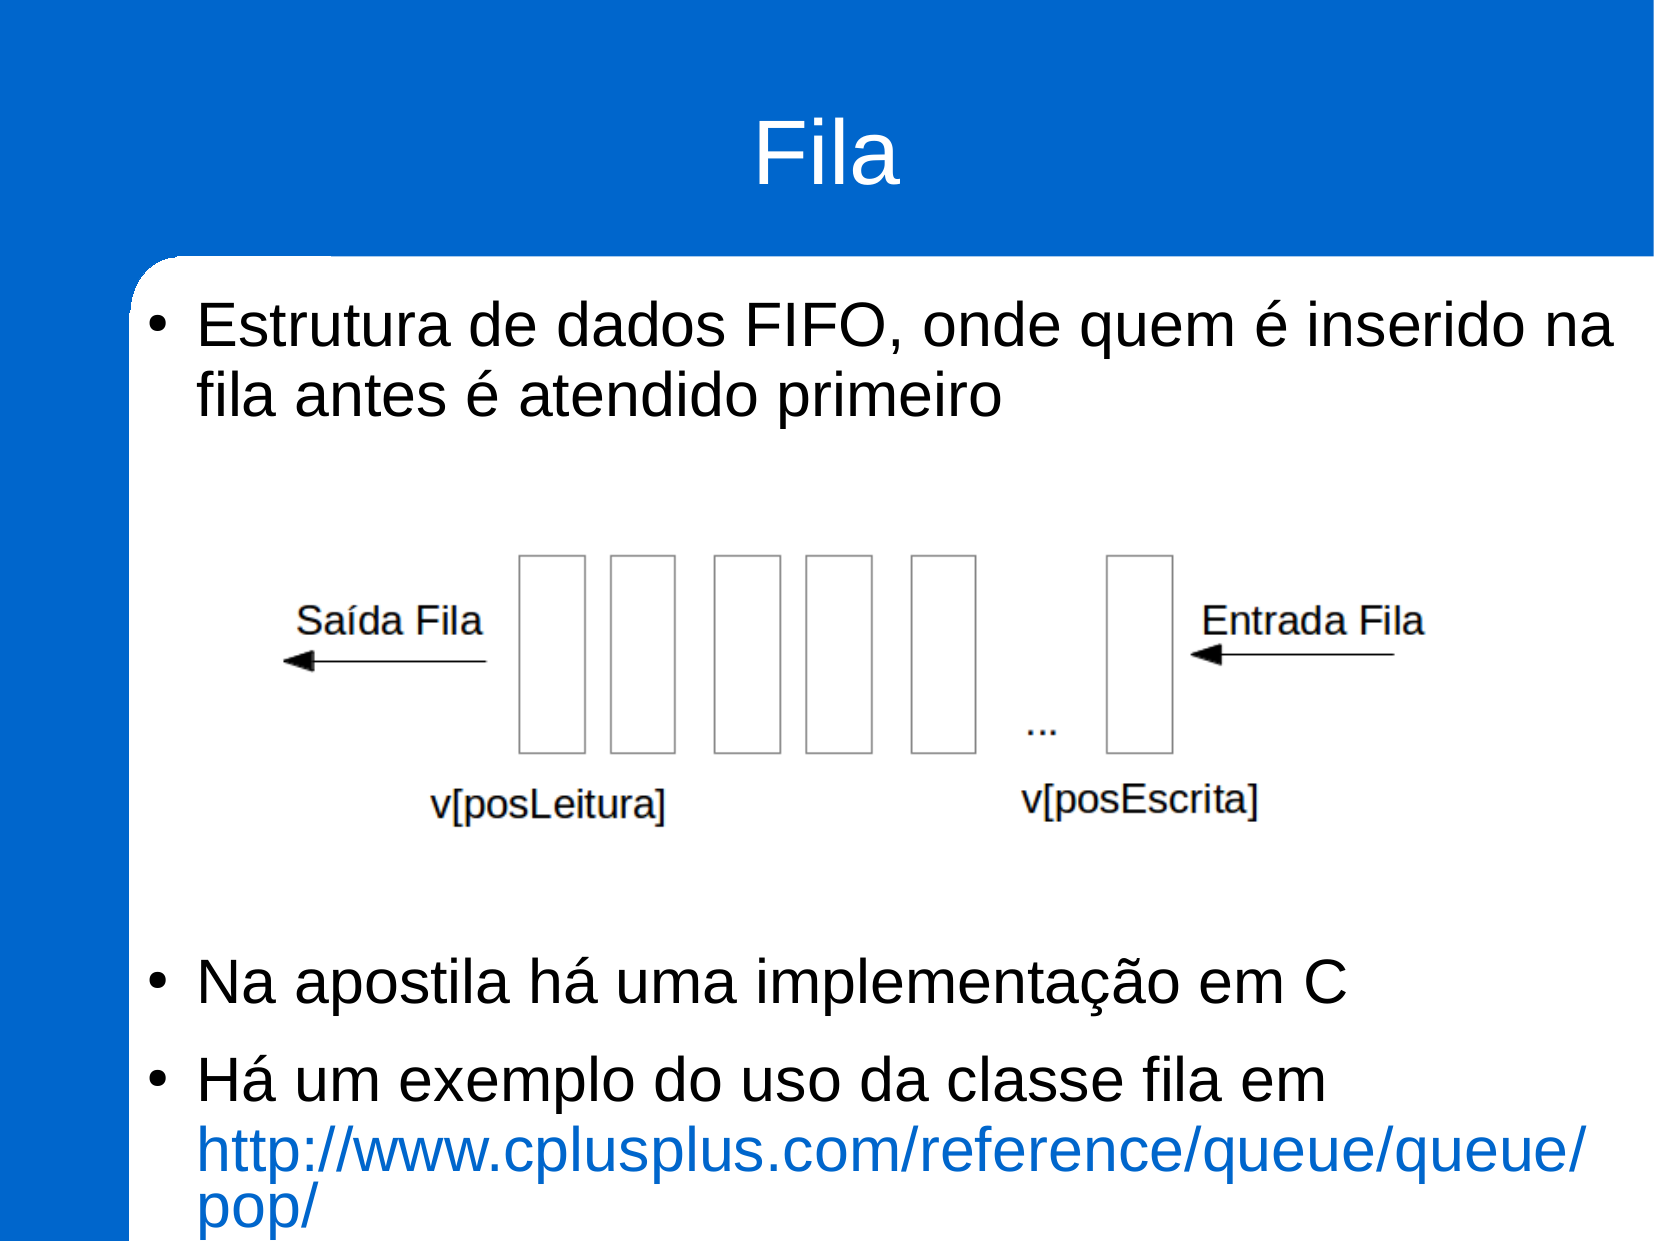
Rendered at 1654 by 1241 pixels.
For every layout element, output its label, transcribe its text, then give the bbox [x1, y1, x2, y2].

picture [213, 429, 1471, 931]
title Fila [82, 49, 1571, 257]
list Estrutura de dados FIFO, onde quem é inserido na fila antes é atendido primeiro Na apostila há uma implementação em C Há um exemplo do uso da classe fila em http://www.cplusplus.com/reference/queue/queue/pop/ [129, 290, 1619, 1193]
